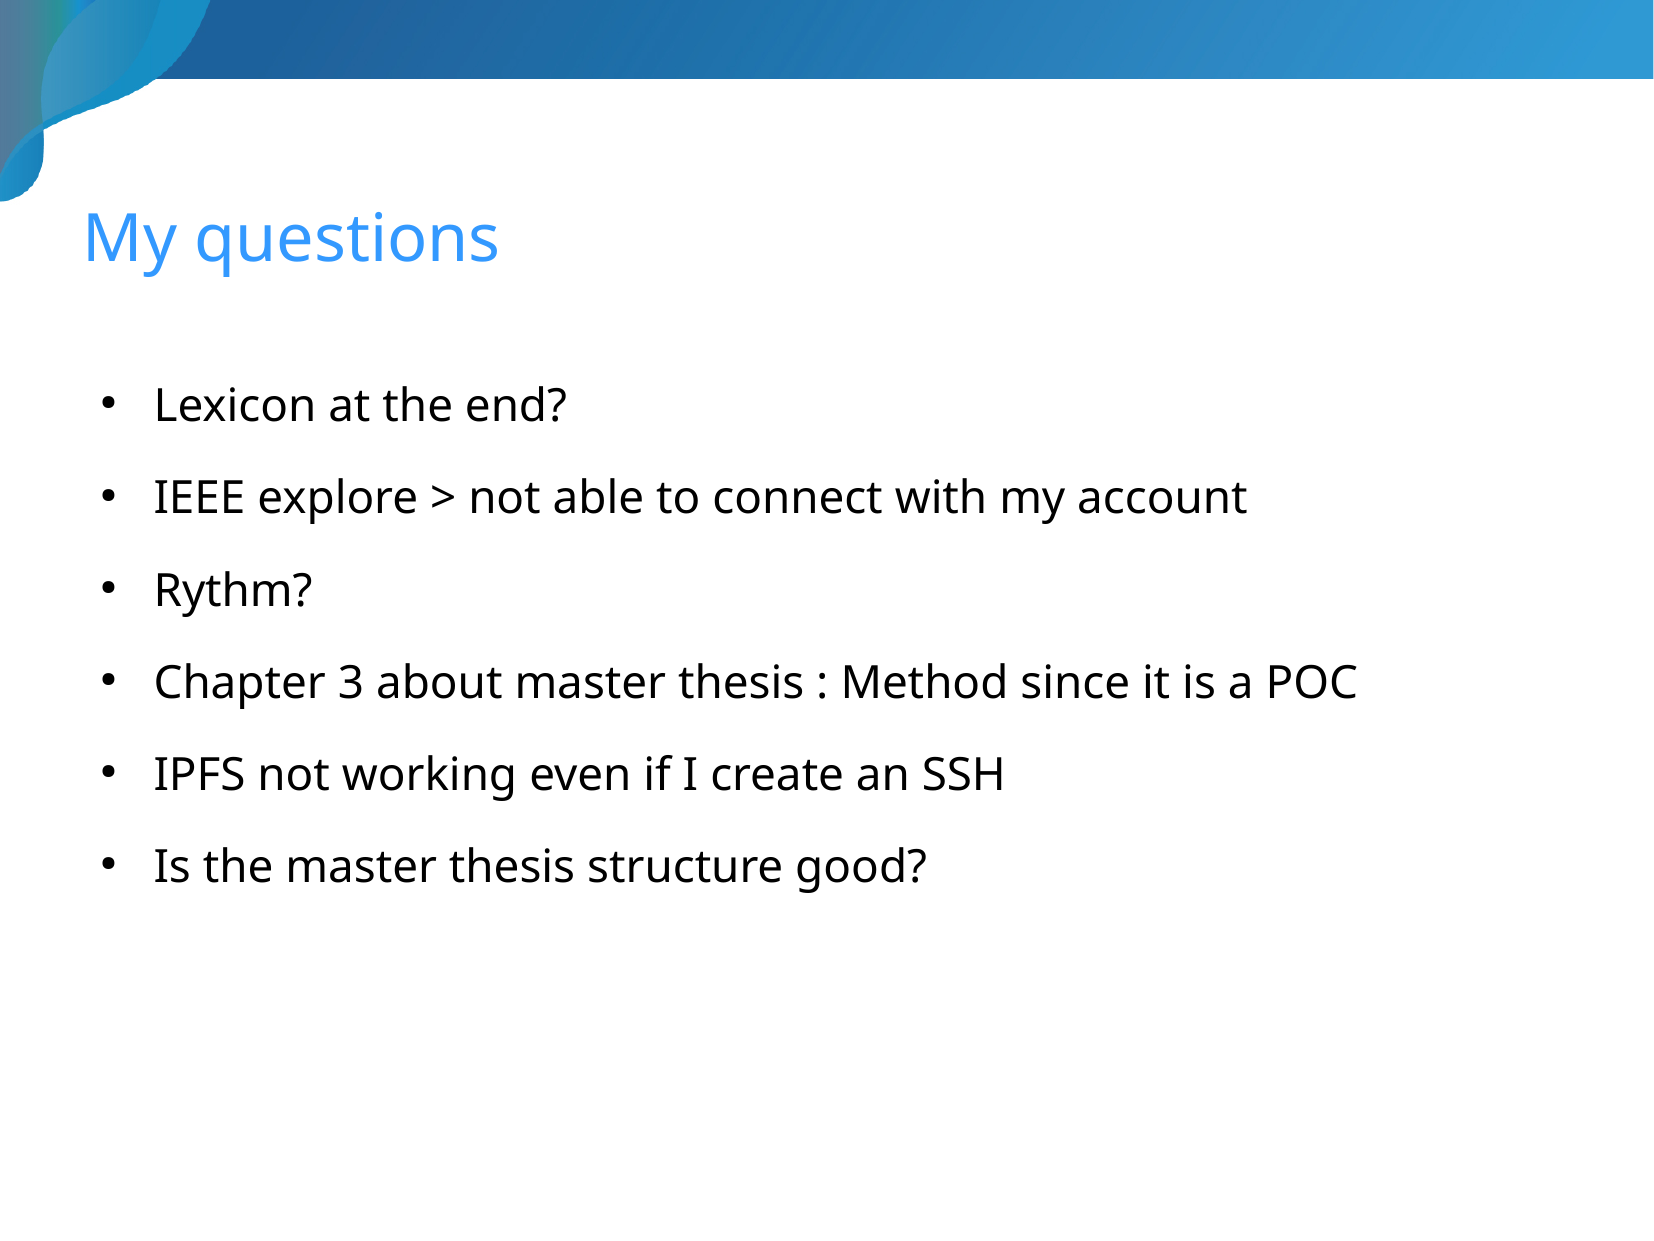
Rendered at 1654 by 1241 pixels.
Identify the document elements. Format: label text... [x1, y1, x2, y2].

title My questions [82, 132, 1571, 340]
picture [0, 0, 1654, 1241]
list Lexicon at the end? IEEE explore > not able to connect with my account Rythm? Chapter 3 about master thesis : Method since it is a POC IPFS not working even if I create an SSH Is the master thesis structure good? [82, 372, 1576, 1135]
